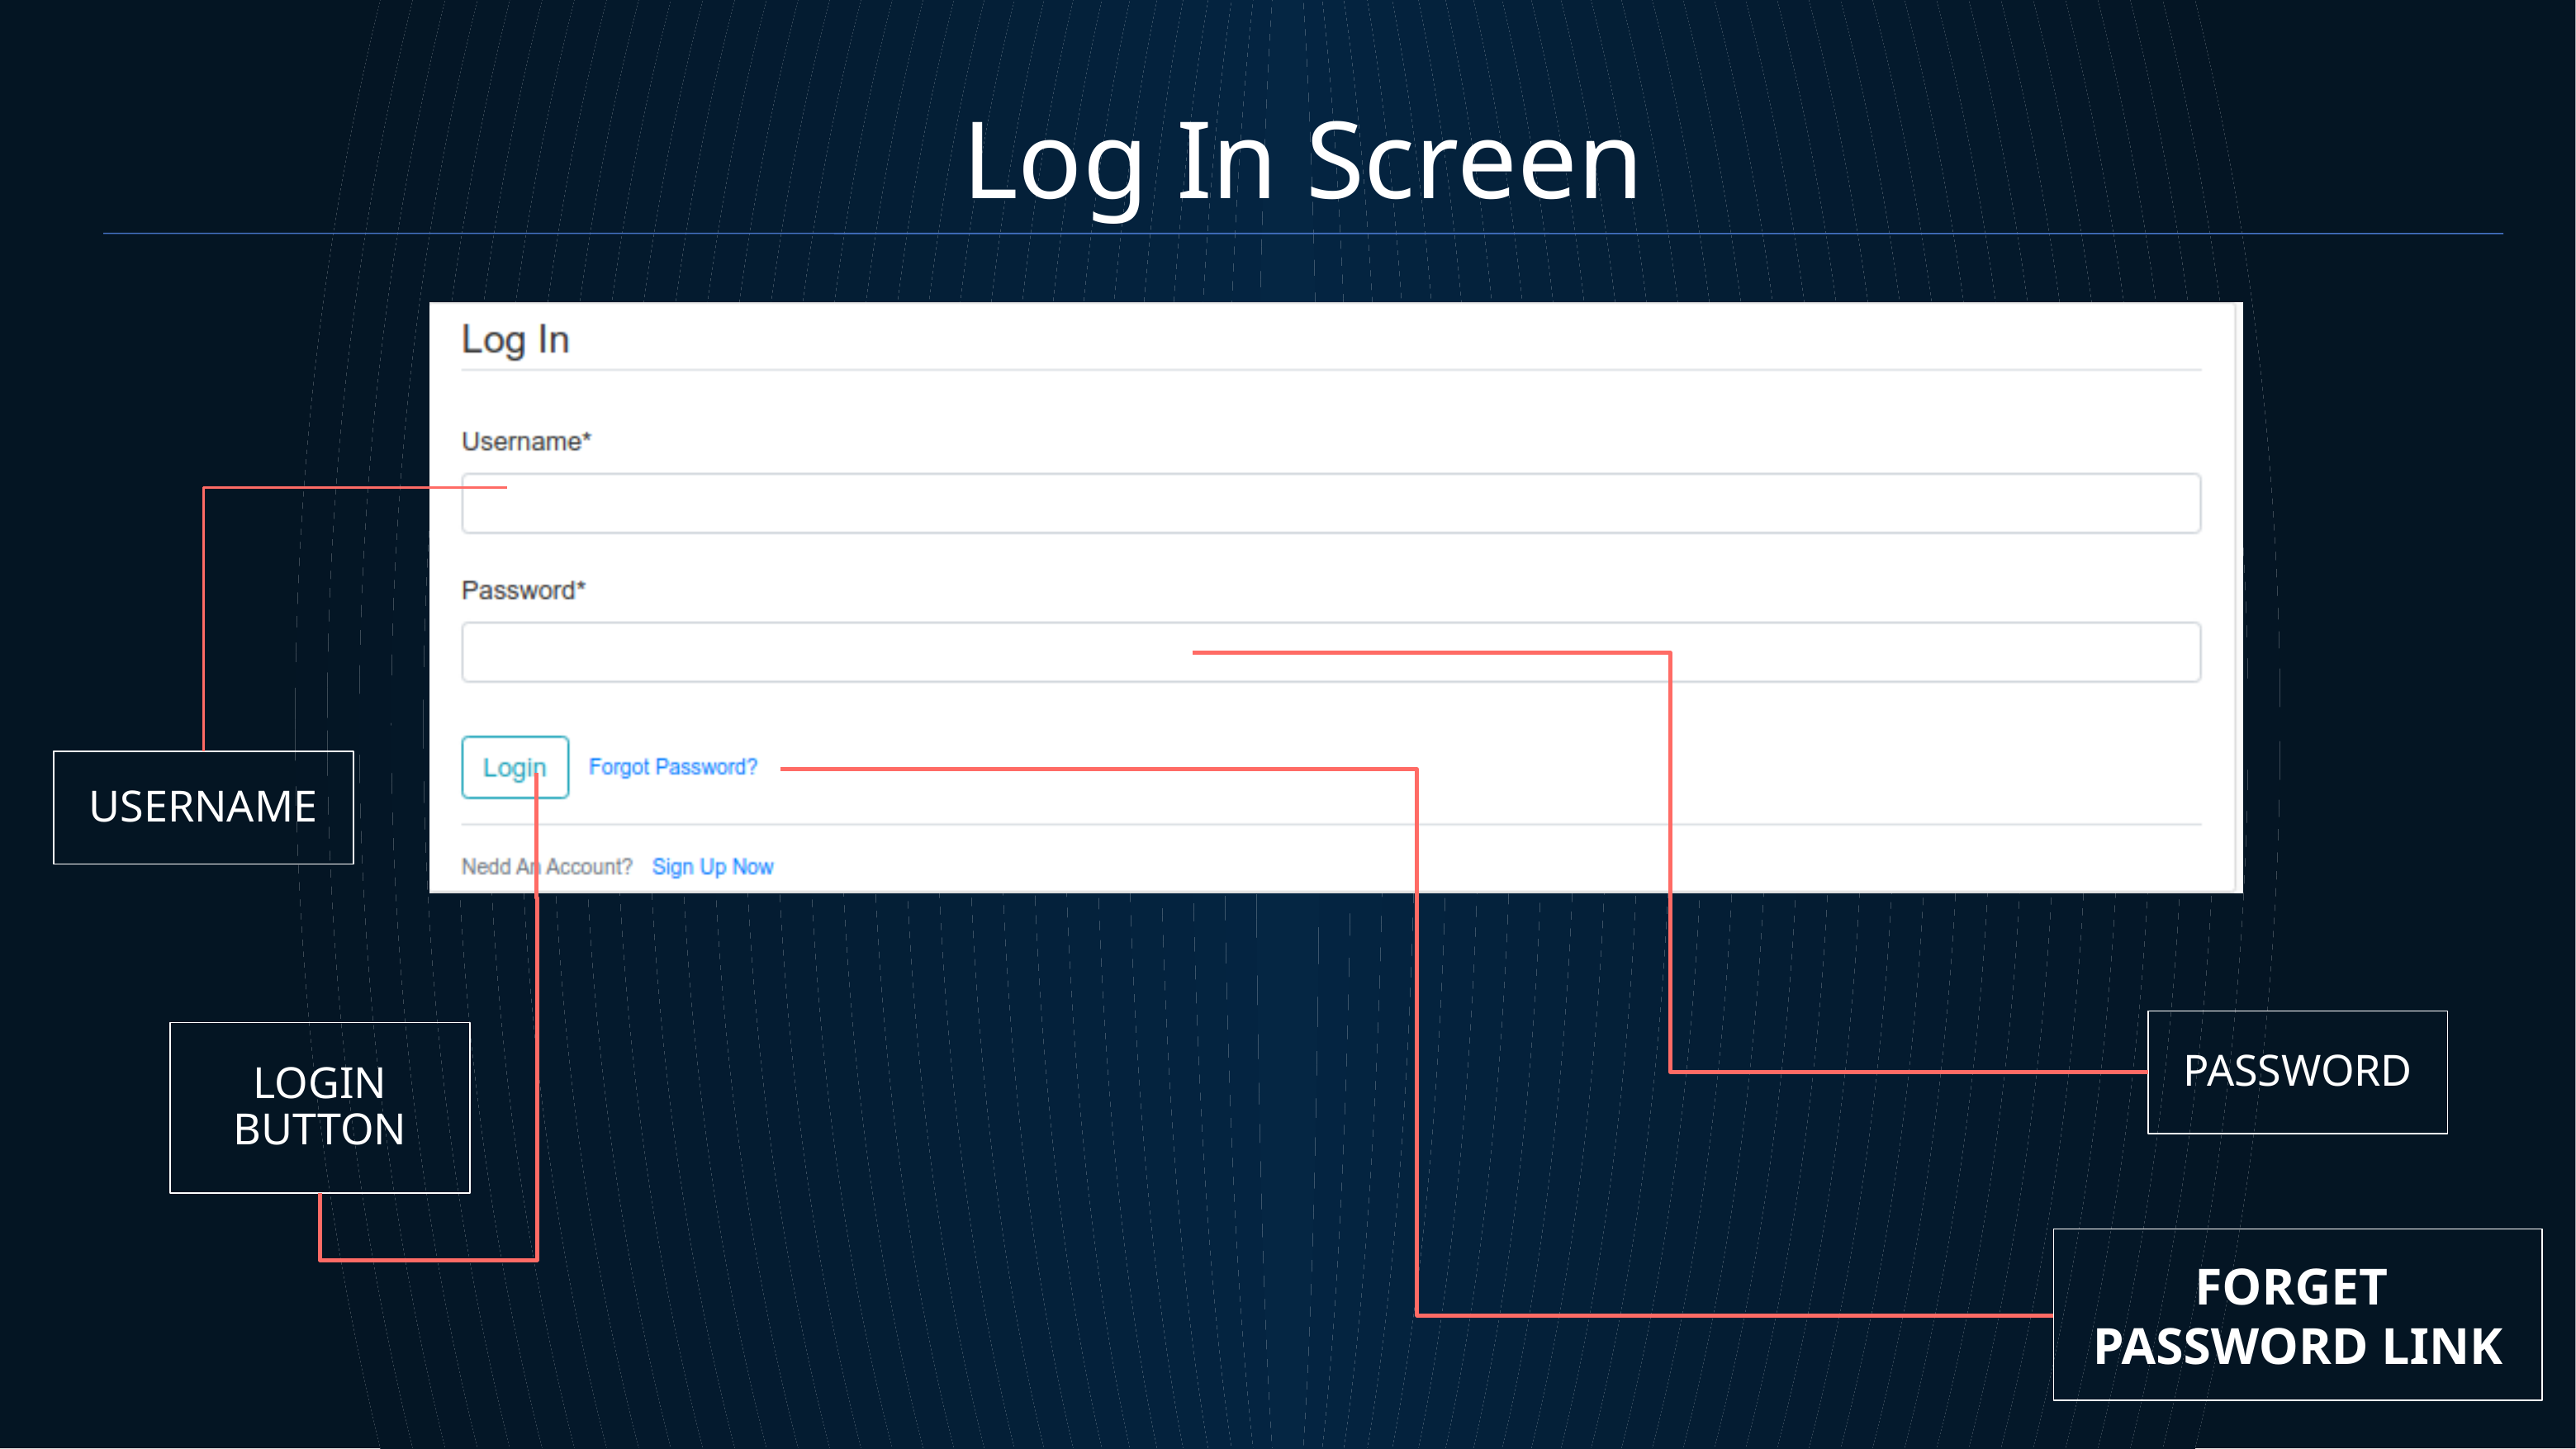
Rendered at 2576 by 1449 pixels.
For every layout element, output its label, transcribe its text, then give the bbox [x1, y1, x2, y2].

title USERNAME [53, 751, 353, 864]
text_box FORGET PASSWORD LINK [2053, 1229, 2543, 1400]
title Log In Screen [103, 57, 2504, 228]
title LOGIN BUTTON [170, 1022, 470, 1194]
title PASSWORD [2147, 1011, 2448, 1134]
picture [429, 302, 2243, 893]
